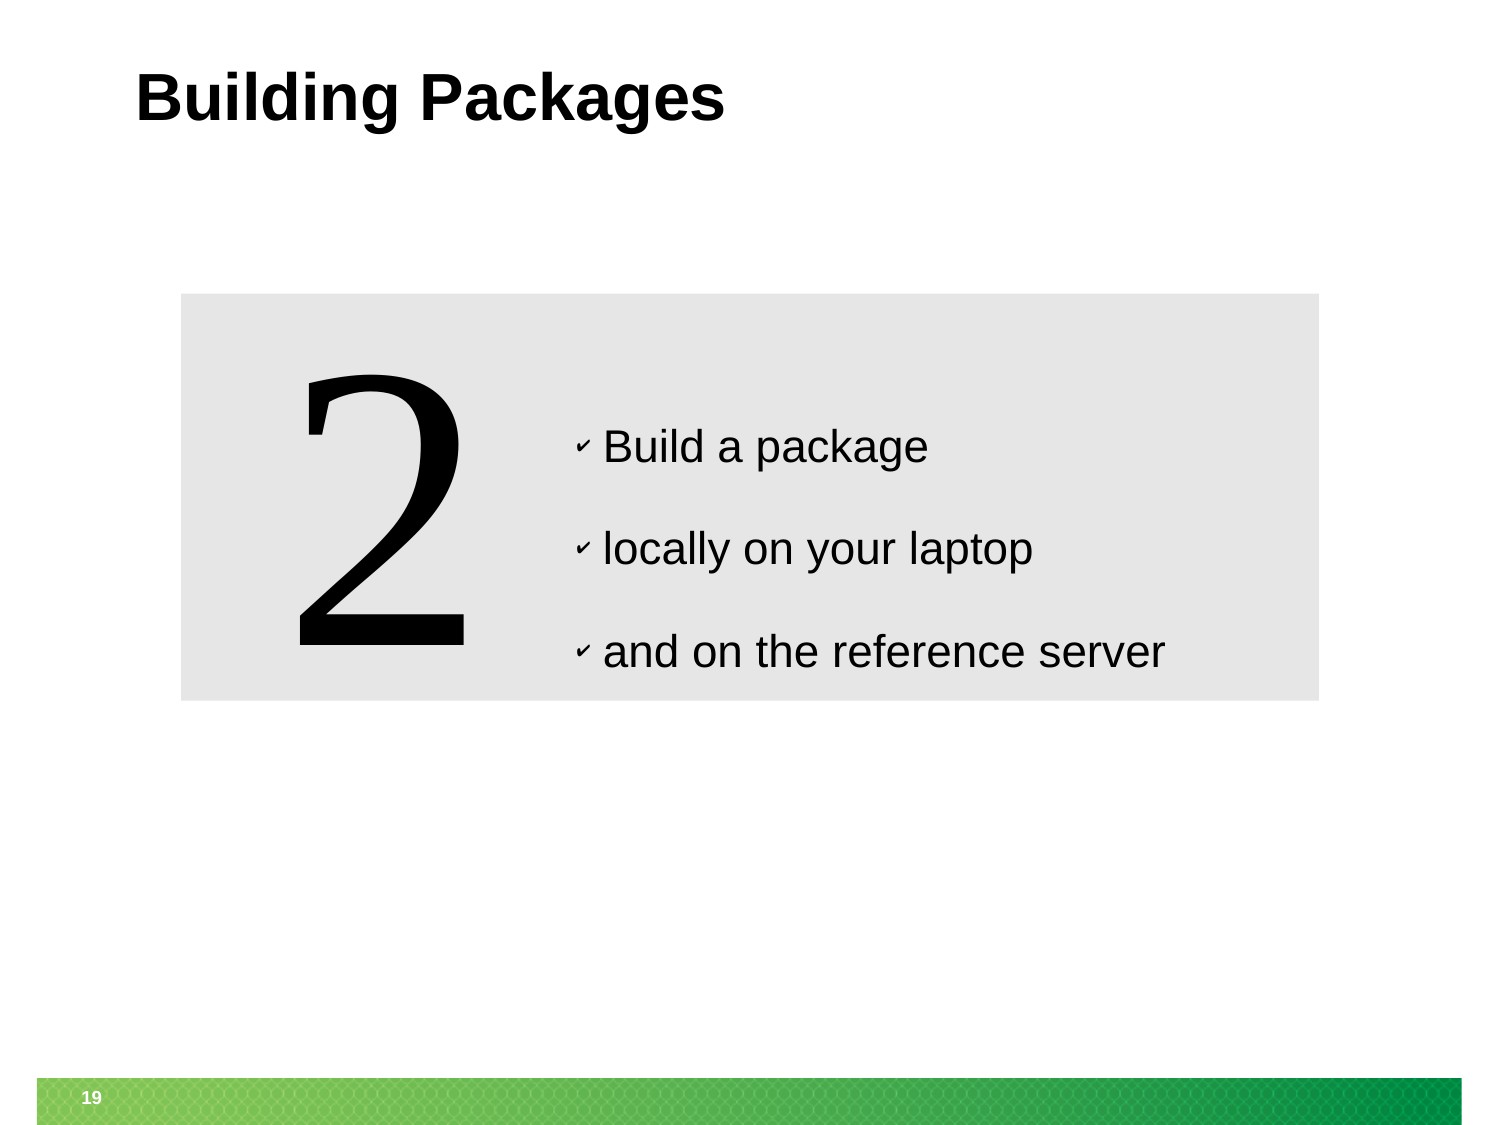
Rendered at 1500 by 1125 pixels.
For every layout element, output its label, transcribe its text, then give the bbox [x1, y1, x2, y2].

text_box [181, 293, 282, 701]
picture [36, 1078, 1462, 1125]
text_box [534, 293, 1319, 701]
title Building Packages [135, 41, 1372, 204]
text_box 2 [282, 258, 534, 716]
text_box Build a package locally on your laptop and on the reference server [576, 369, 1167, 626]
